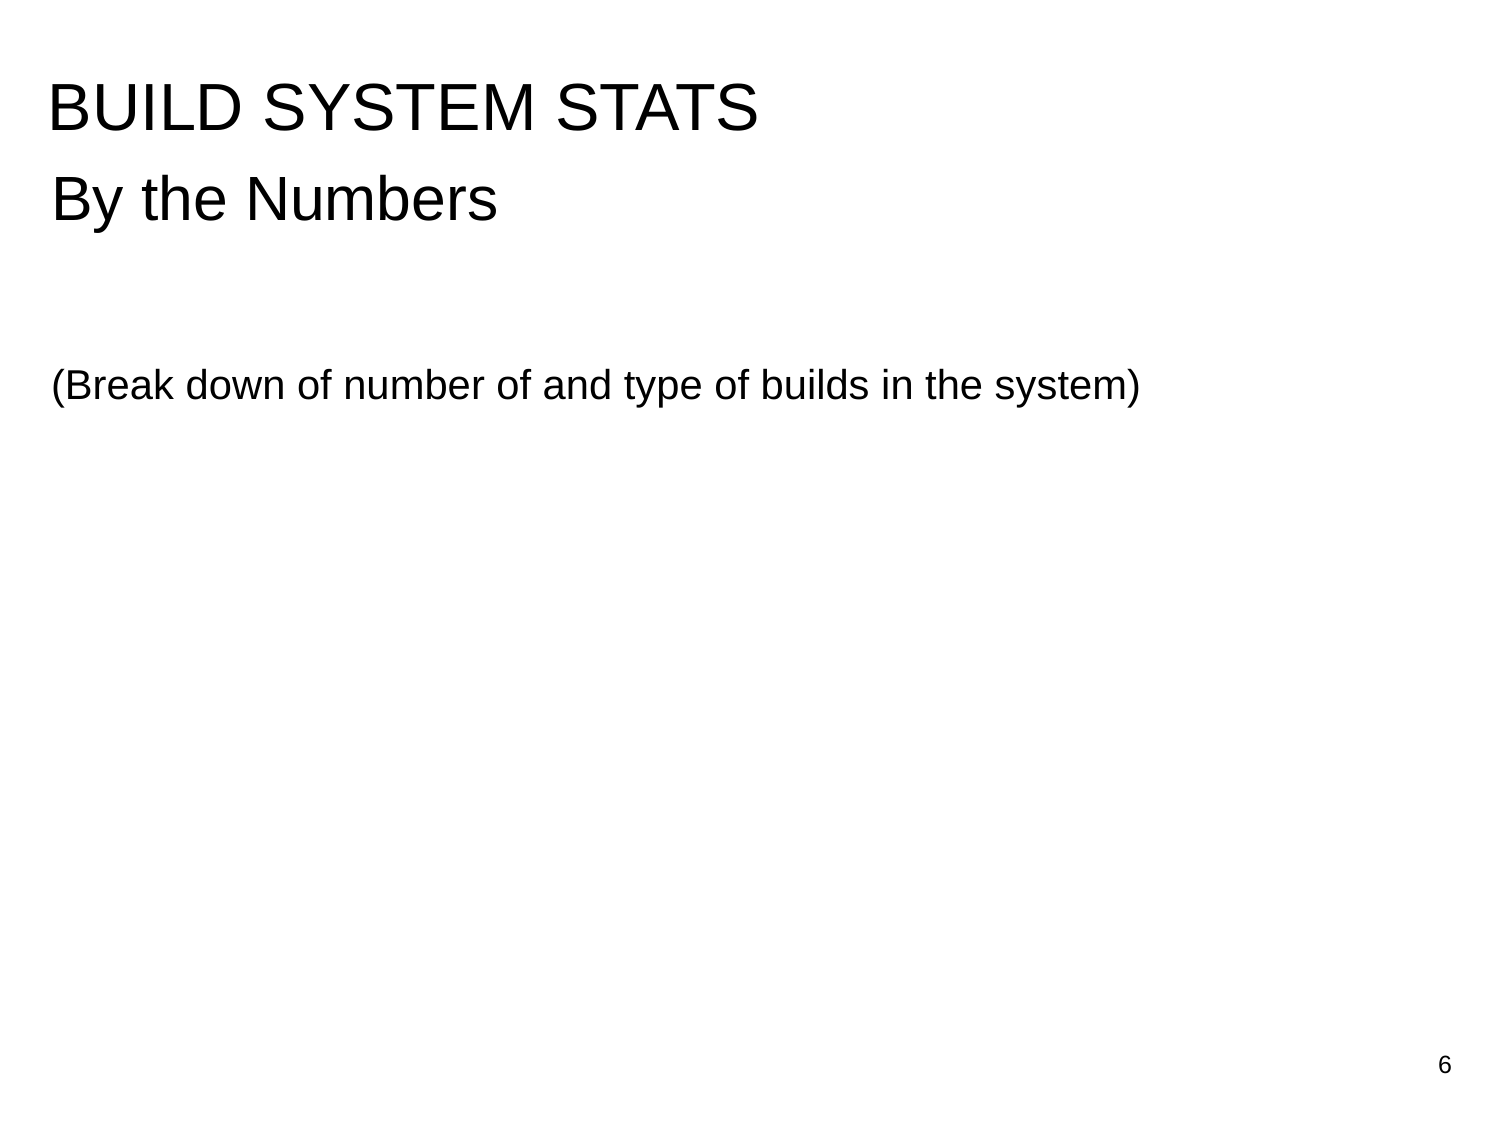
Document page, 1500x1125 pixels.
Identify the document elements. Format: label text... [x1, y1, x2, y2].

slide_number <number> [1325, 1047, 1452, 1080]
title Build system stats [48, 57, 1452, 150]
list By the Numbers (Break down of number of and type of builds in the system) [48, 150, 1452, 241]
